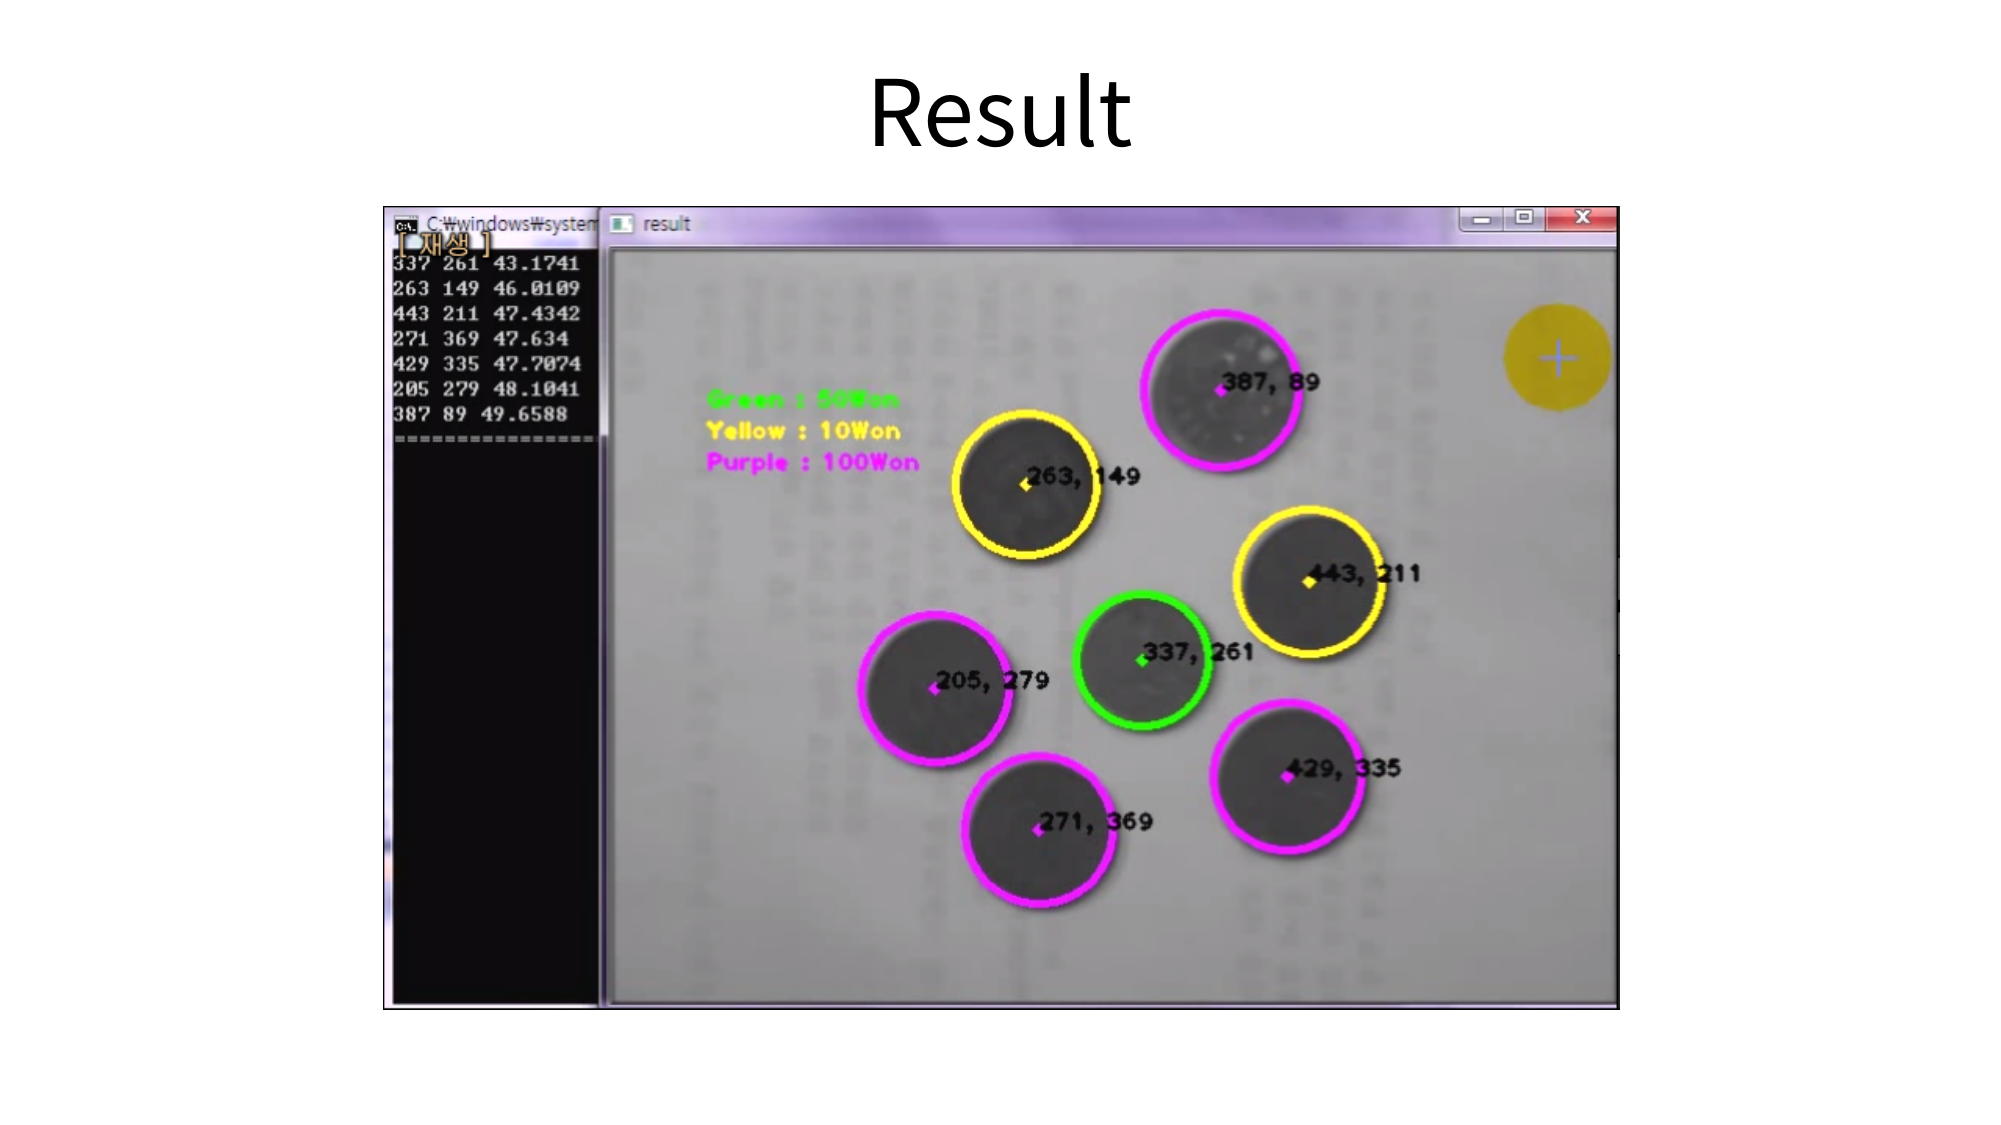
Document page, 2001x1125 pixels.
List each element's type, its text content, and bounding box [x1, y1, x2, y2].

picture [383, 206, 1620, 1010]
title Result [137, 59, 1863, 278]
